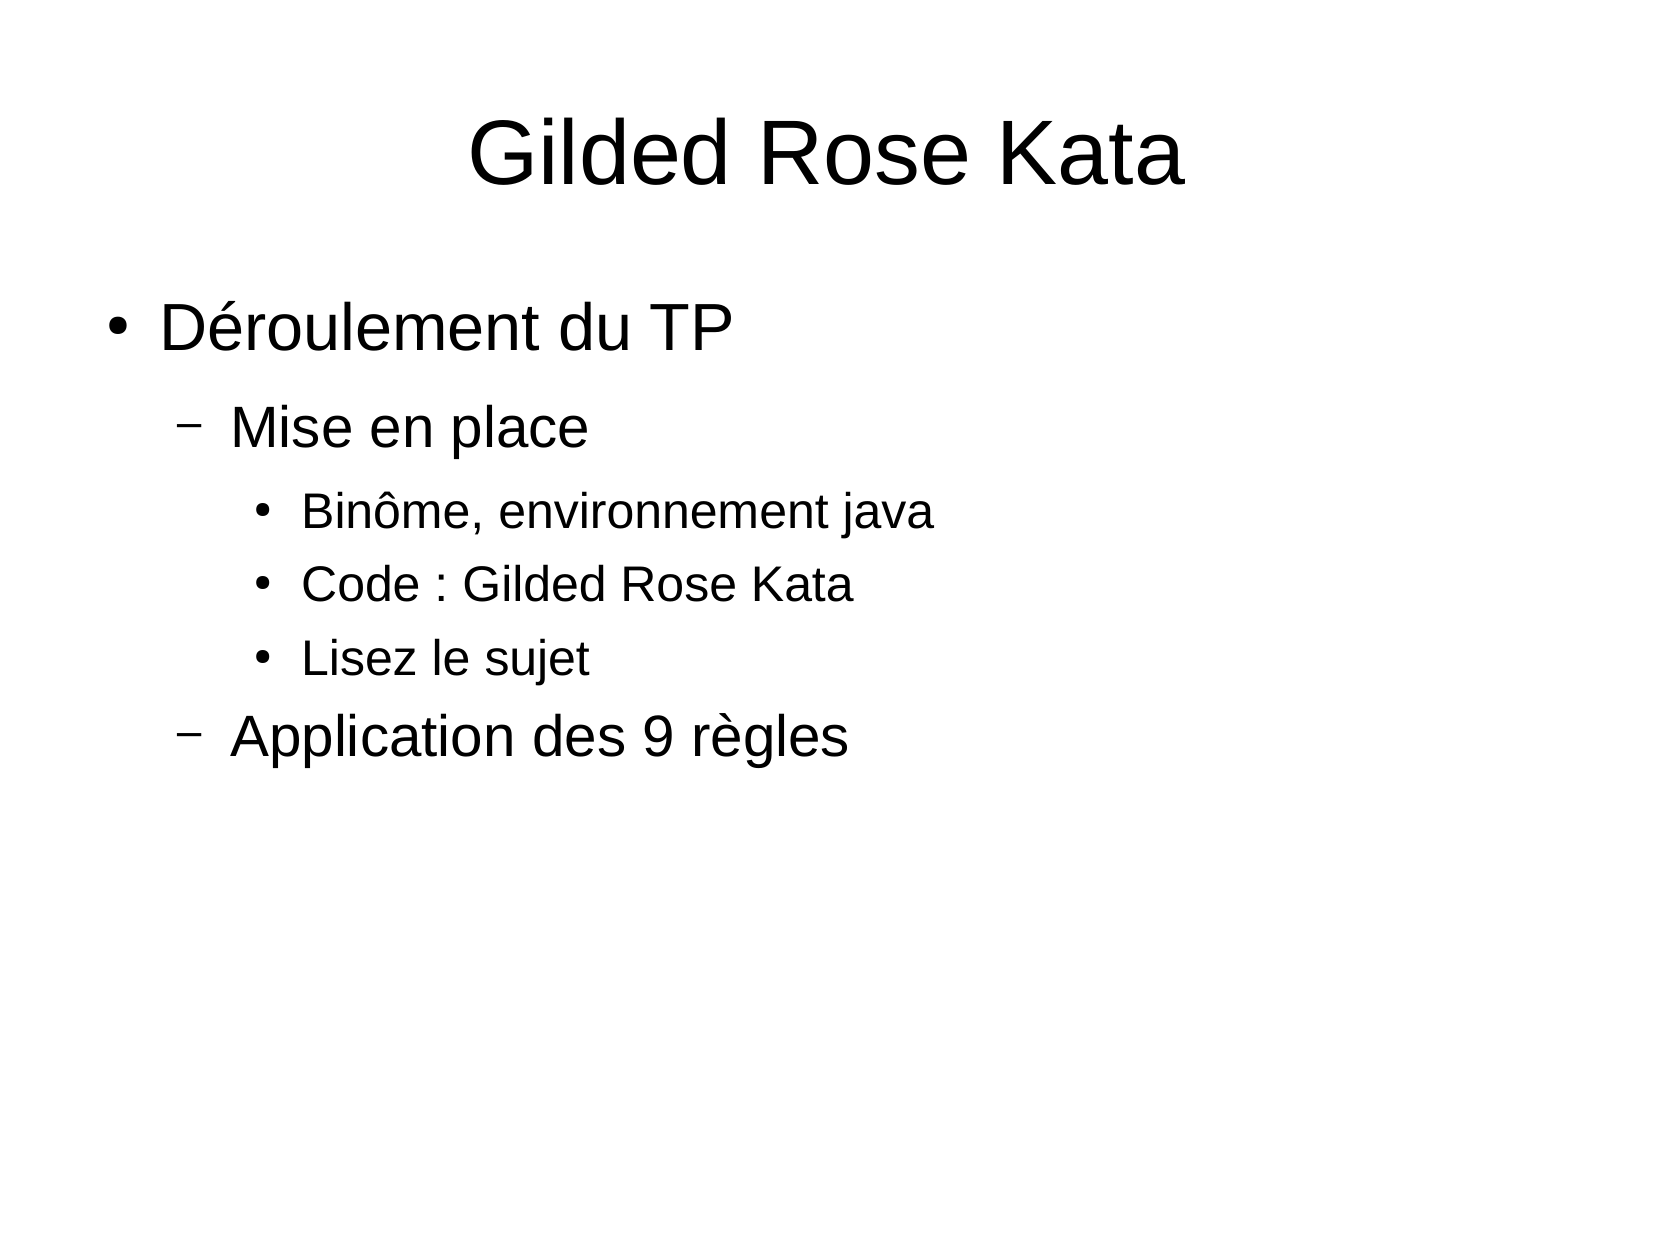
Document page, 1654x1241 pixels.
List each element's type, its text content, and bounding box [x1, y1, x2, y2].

list Déroulement du TP Mise en place Binôme, environnement java Code : Gilded Rose Kata Lisez le sujet Application des 9 règles [88, 290, 1544, 1010]
title Gilded Rose Kata [82, 49, 1571, 257]
